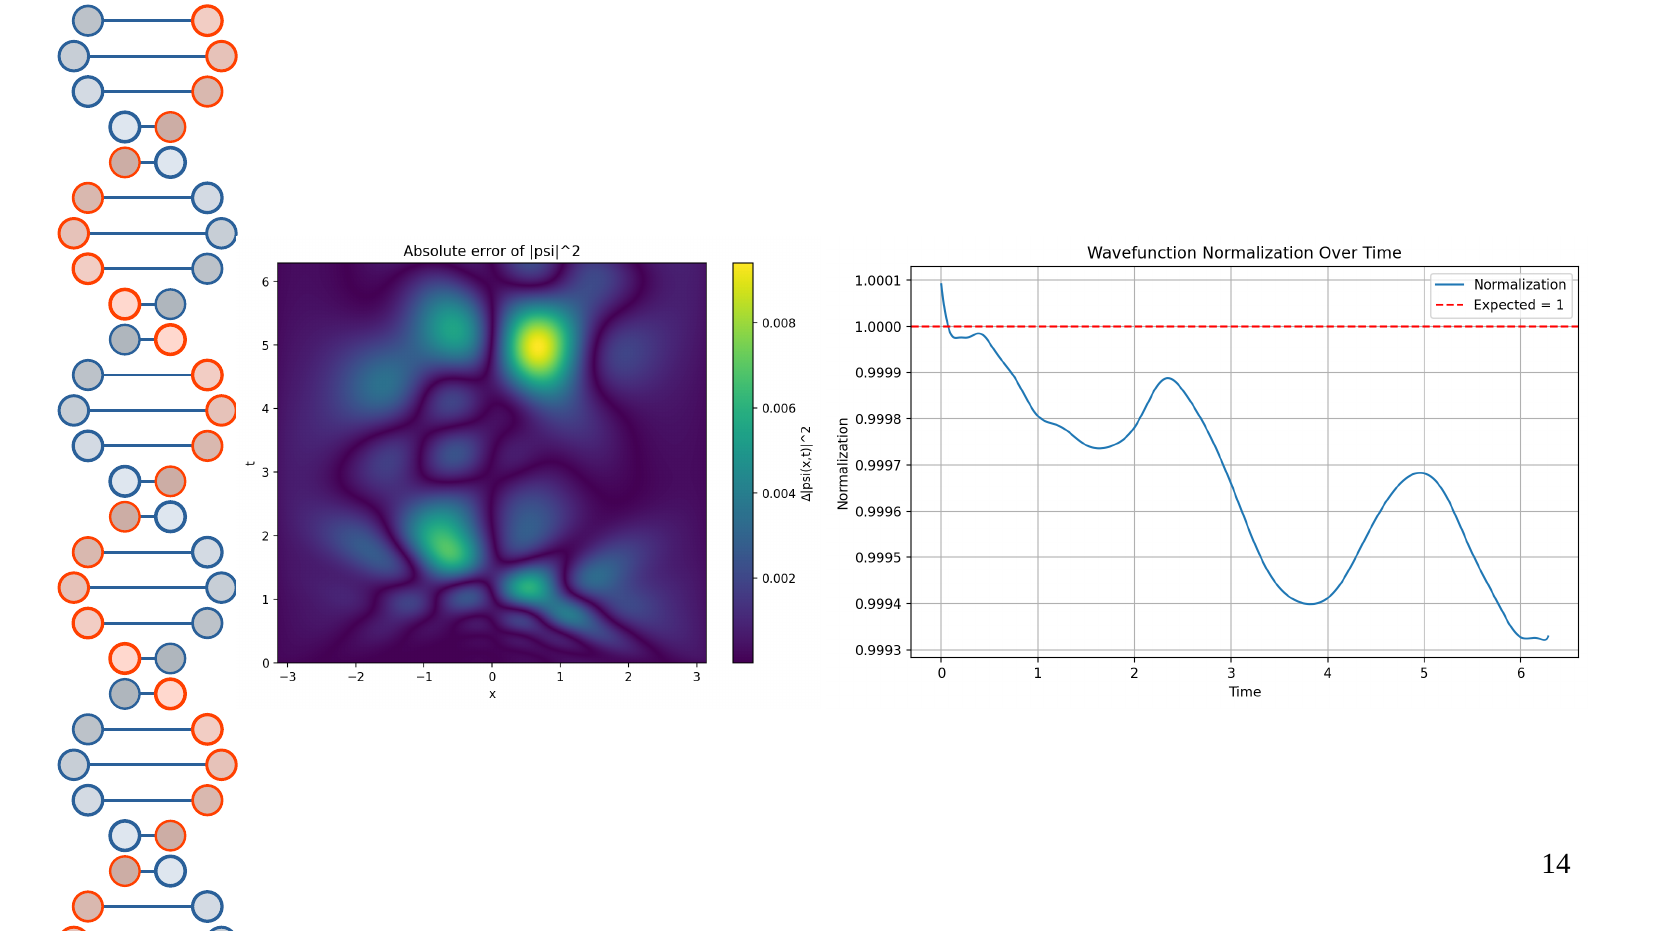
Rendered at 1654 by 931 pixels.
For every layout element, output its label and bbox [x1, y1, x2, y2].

picture [826, 236, 1588, 709]
picture [236, 236, 821, 709]
